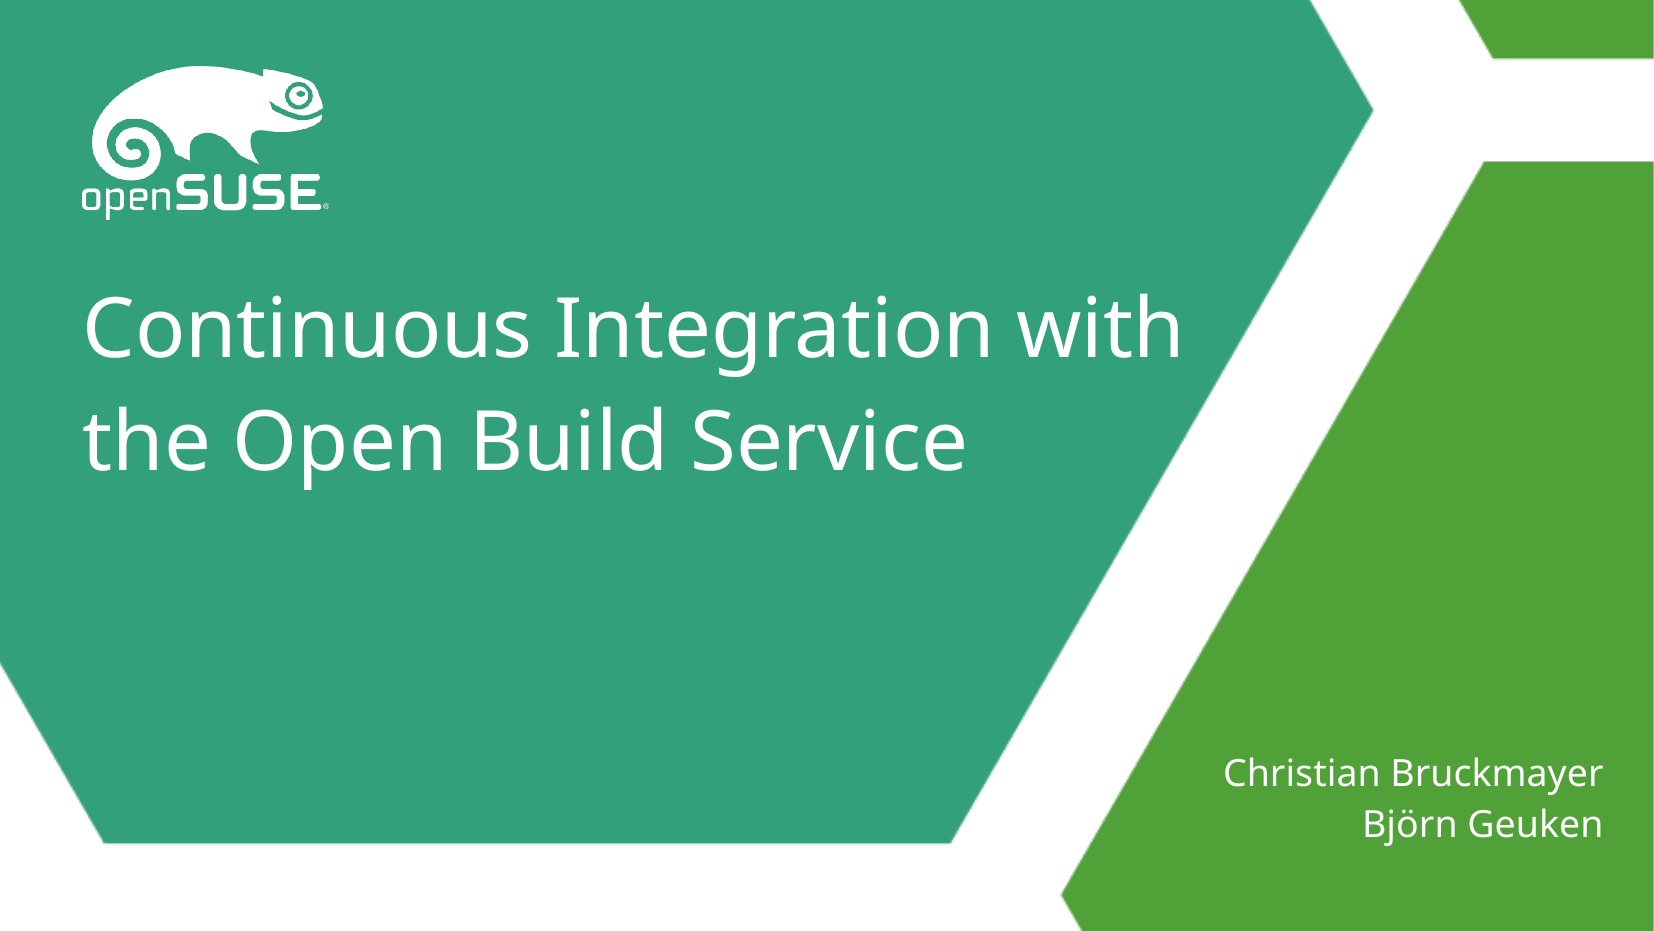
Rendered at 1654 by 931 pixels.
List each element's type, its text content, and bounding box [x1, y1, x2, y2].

subtitle Christian Bruckmayer Björn Geuken [1177, 686, 1604, 931]
picture [0, 0, 1654, 931]
title Continuous Integration with the Open Build Service [82, 219, 1218, 545]
